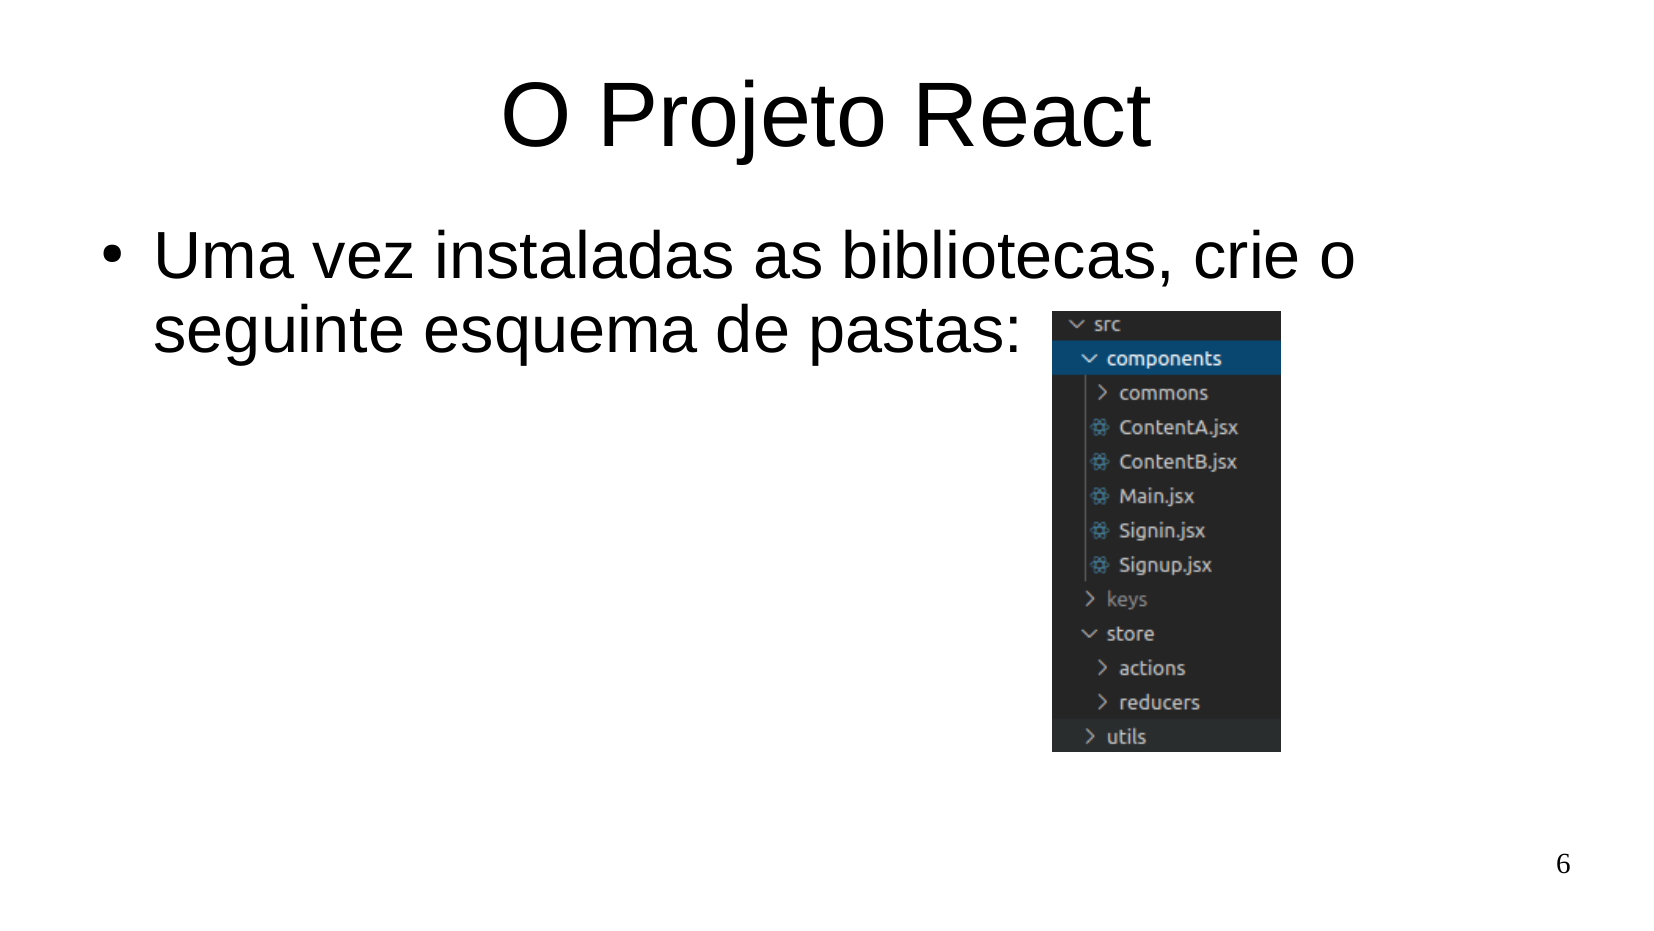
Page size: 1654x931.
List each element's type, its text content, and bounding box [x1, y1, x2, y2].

picture [1052, 311, 1281, 752]
title O Projeto React [82, 37, 1571, 193]
list Uma vez instaladas as bibliotecas, crie o seguinte esquema de pastas: [82, 217, 1571, 758]
